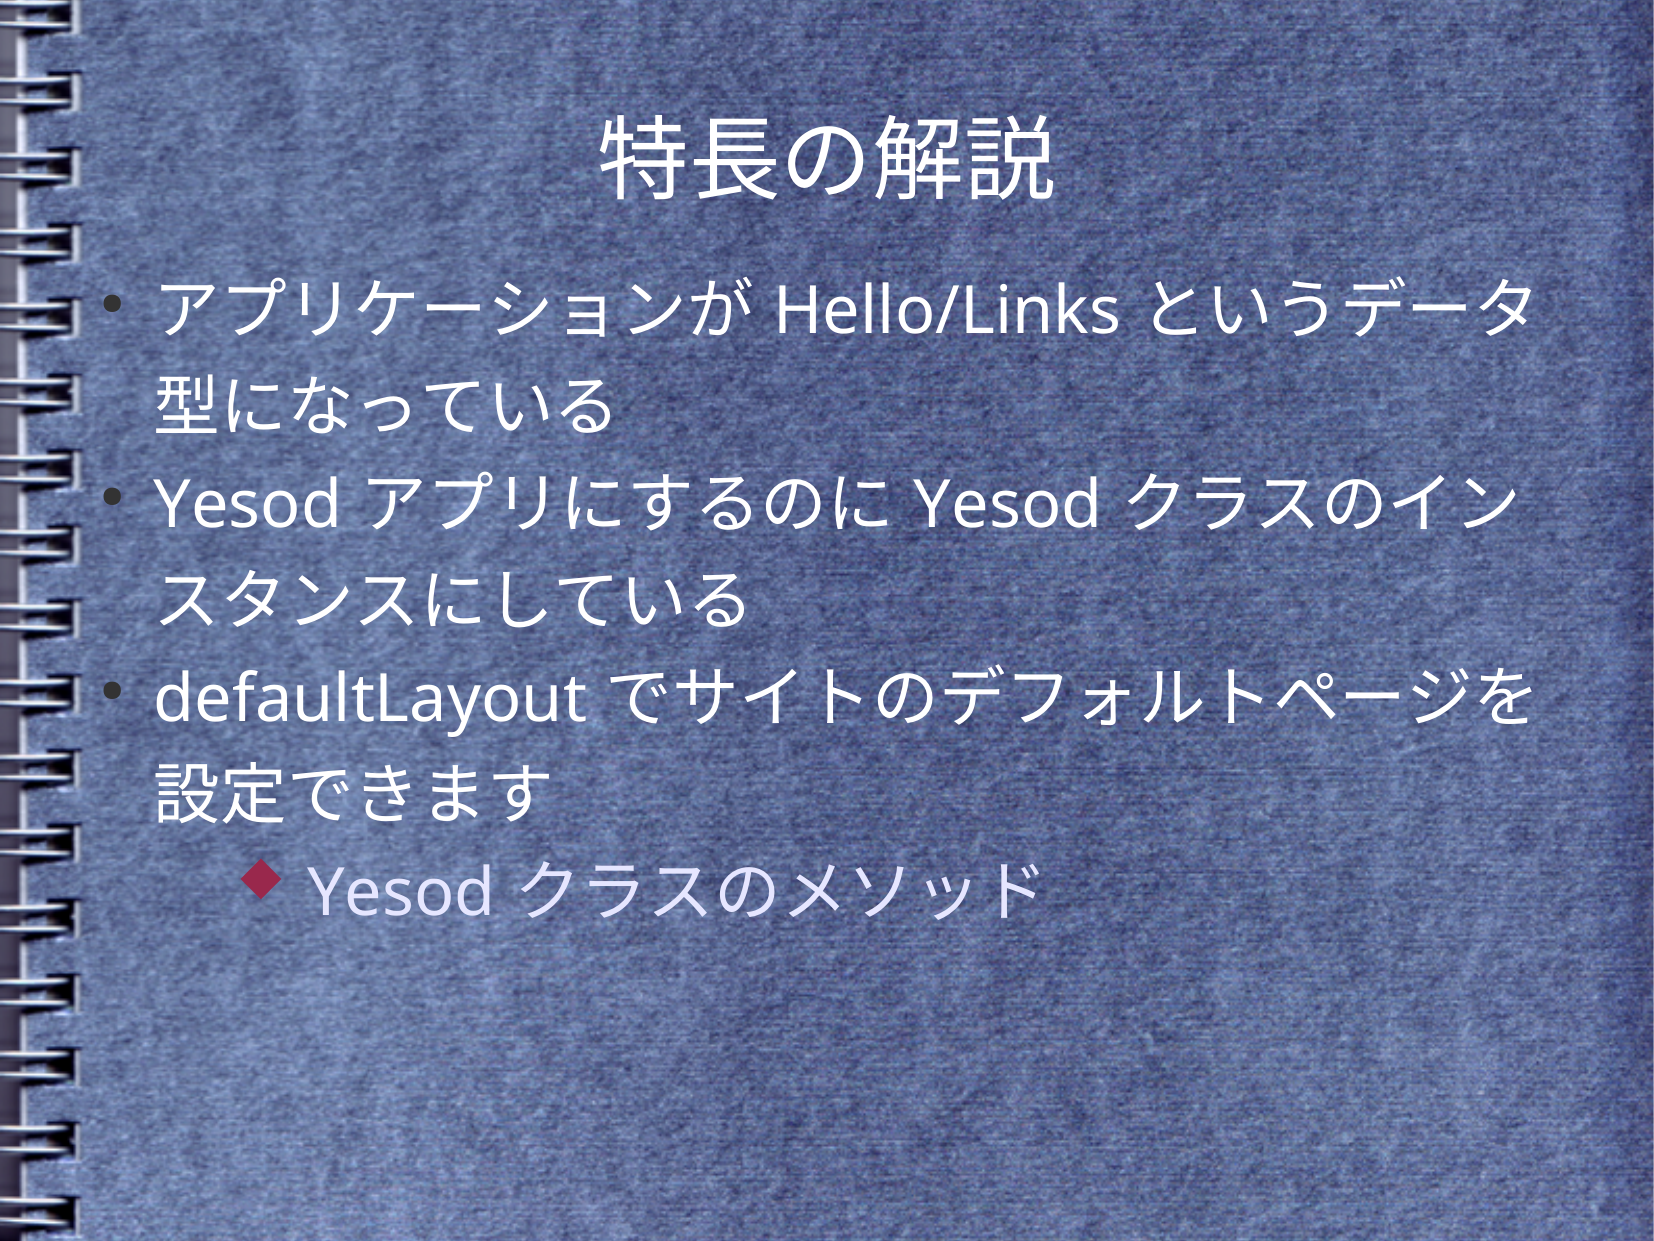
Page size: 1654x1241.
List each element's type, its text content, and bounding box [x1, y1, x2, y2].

title 特長の解説 [82, 49, 1571, 256]
picture [0, 0, 1654, 1241]
list アプリケーションがHello/Linksというデータ型になっている YesodアプリにするのにYesodクラスのインスタンスにしている defaultLayoutでサイトのデフォルトページを設定できます Yesodクラスのメソッド [82, 256, 1571, 1217]
